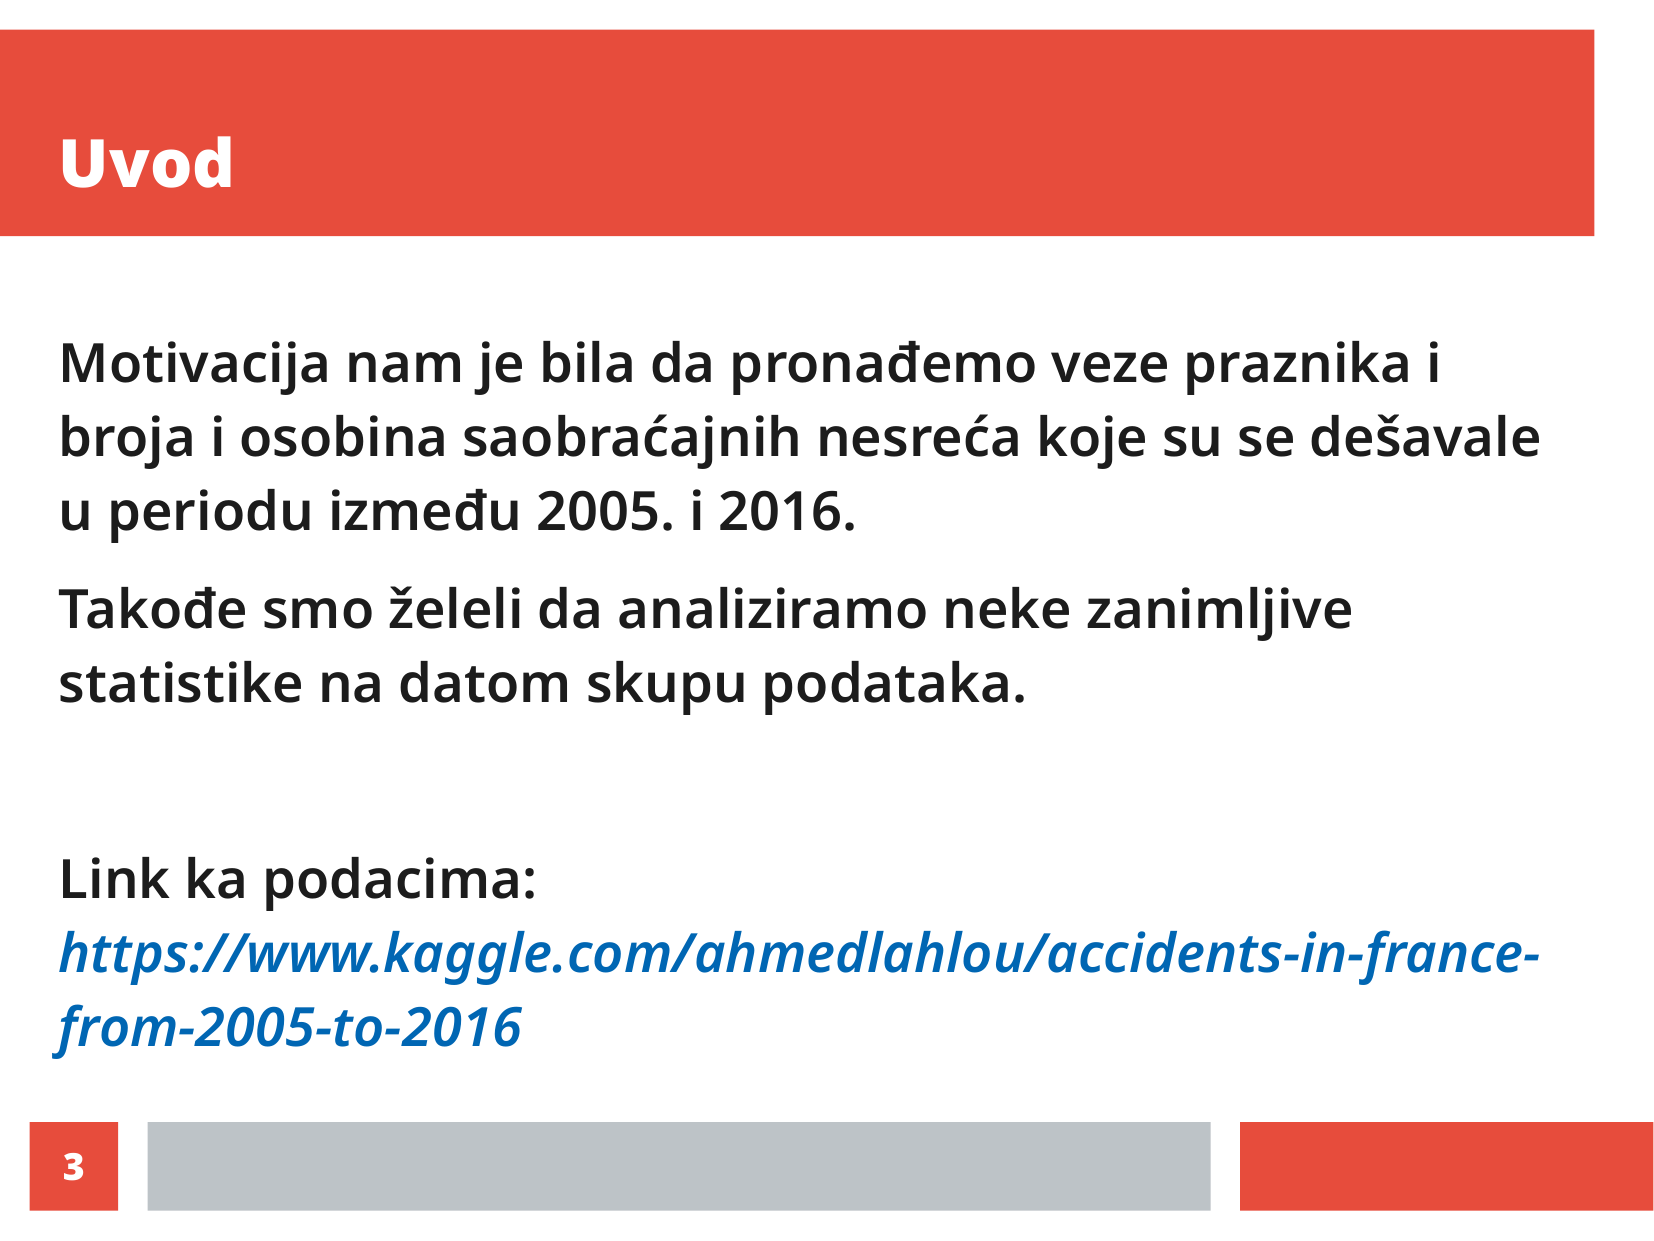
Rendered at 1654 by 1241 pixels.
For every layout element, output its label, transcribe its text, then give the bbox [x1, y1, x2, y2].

title Uvod [59, 59, 1595, 207]
list Motivacija nam je bila da pronađemo veze praznika i broja i osobina saobraćajnih nesreća koje su se dešavale u periodu između 2005. i 2016. Takođe smo želeli da analiziramo neke zanimljive statistike na datom skupu podataka. Link ka podacima: https://www.kaggle.com/ahmedlahlou/accidents-in-france-from-2005-to-2016 [59, 324, 1565, 1093]
